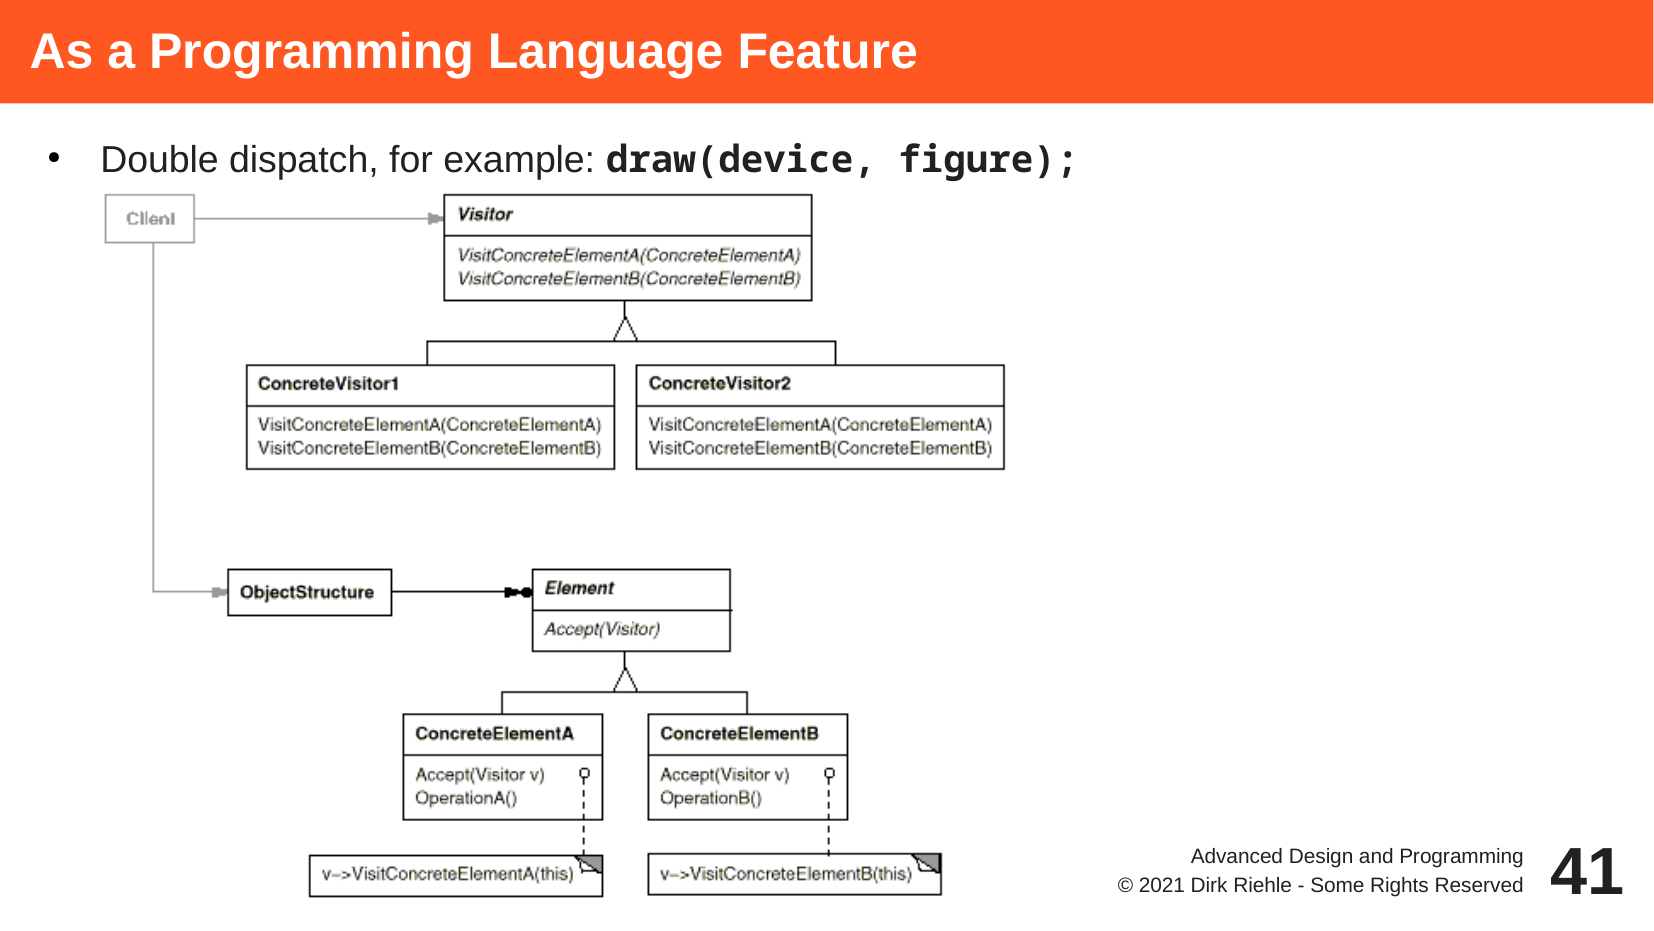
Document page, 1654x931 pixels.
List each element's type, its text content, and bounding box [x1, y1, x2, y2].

title As a Programming Language Feature [0, 0, 1654, 104]
list Double dispatch, for example: draw(device, figure); [29, 132, 1625, 813]
picture [100, 191, 1012, 901]
